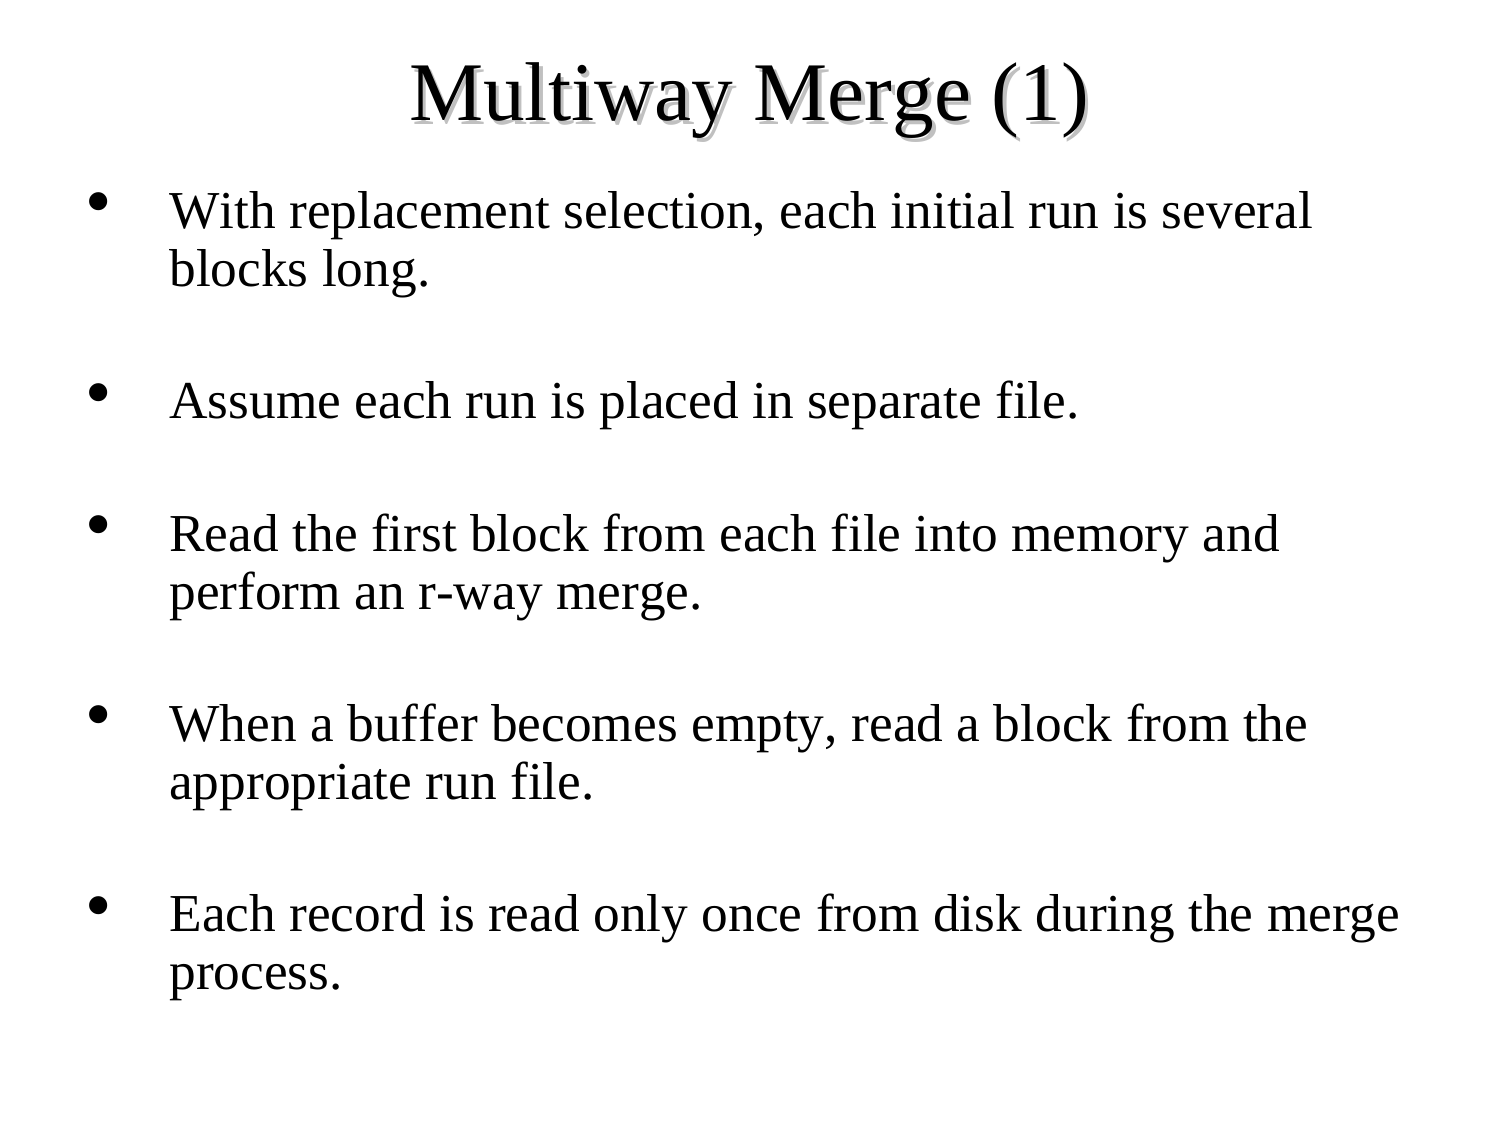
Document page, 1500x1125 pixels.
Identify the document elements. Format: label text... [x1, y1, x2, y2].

title Multiway Merge (1) [74, 24, 1425, 150]
list With replacement selection, each initial run is several blocks long. Assume each run is placed in separate file. Read the first block from each file into memory and perform an r-way merge. When a buffer becomes empty, read a block from the appropriate run file. Each record is read only once from disk during the merge process. [74, 174, 1425, 1012]
